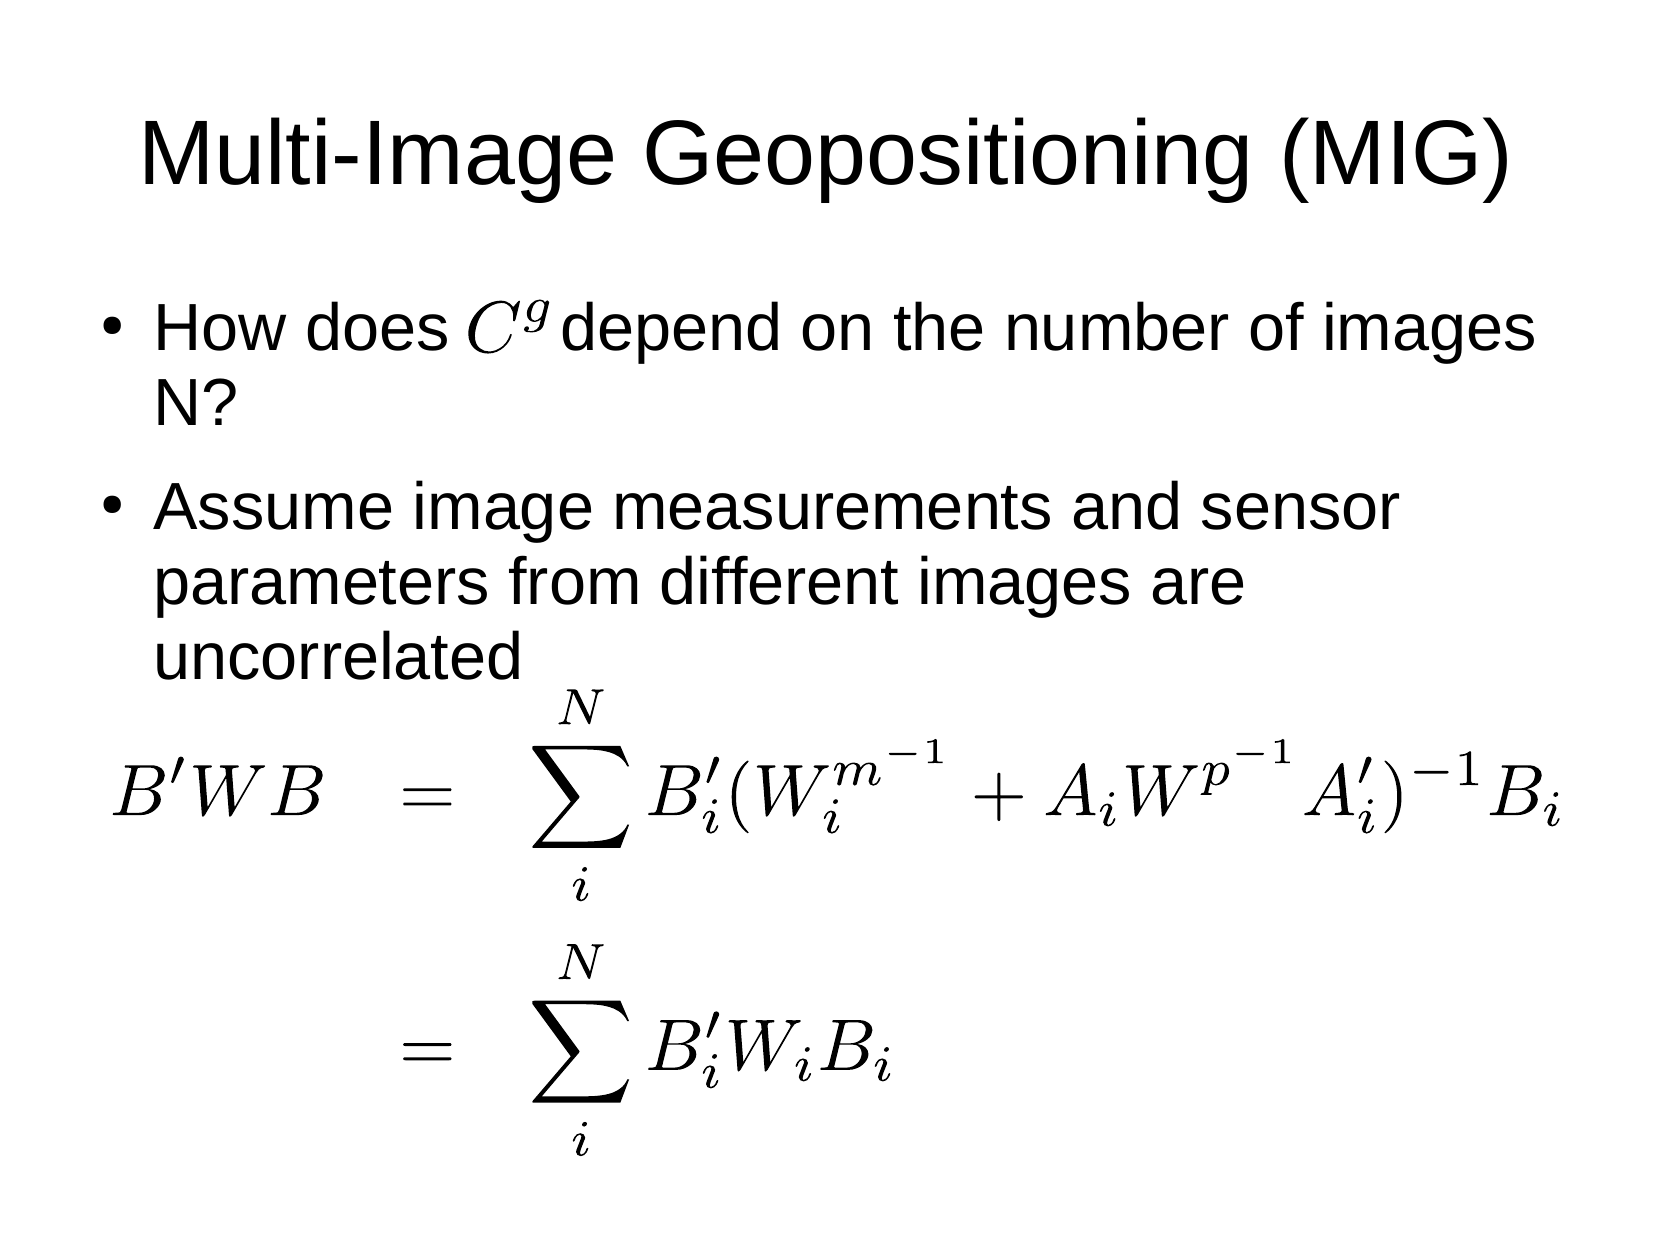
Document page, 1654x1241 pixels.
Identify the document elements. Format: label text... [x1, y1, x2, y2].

title Multi-Image Geopositioning (MIG) [82, 49, 1571, 257]
text_box [464, 299, 553, 354]
chart [770, 497, 889, 557]
text_box [109, 689, 1563, 1157]
list How does depend on the number of images N? Assume image measurements and sensor parameters from different images are uncorrelated [82, 290, 1571, 1010]
